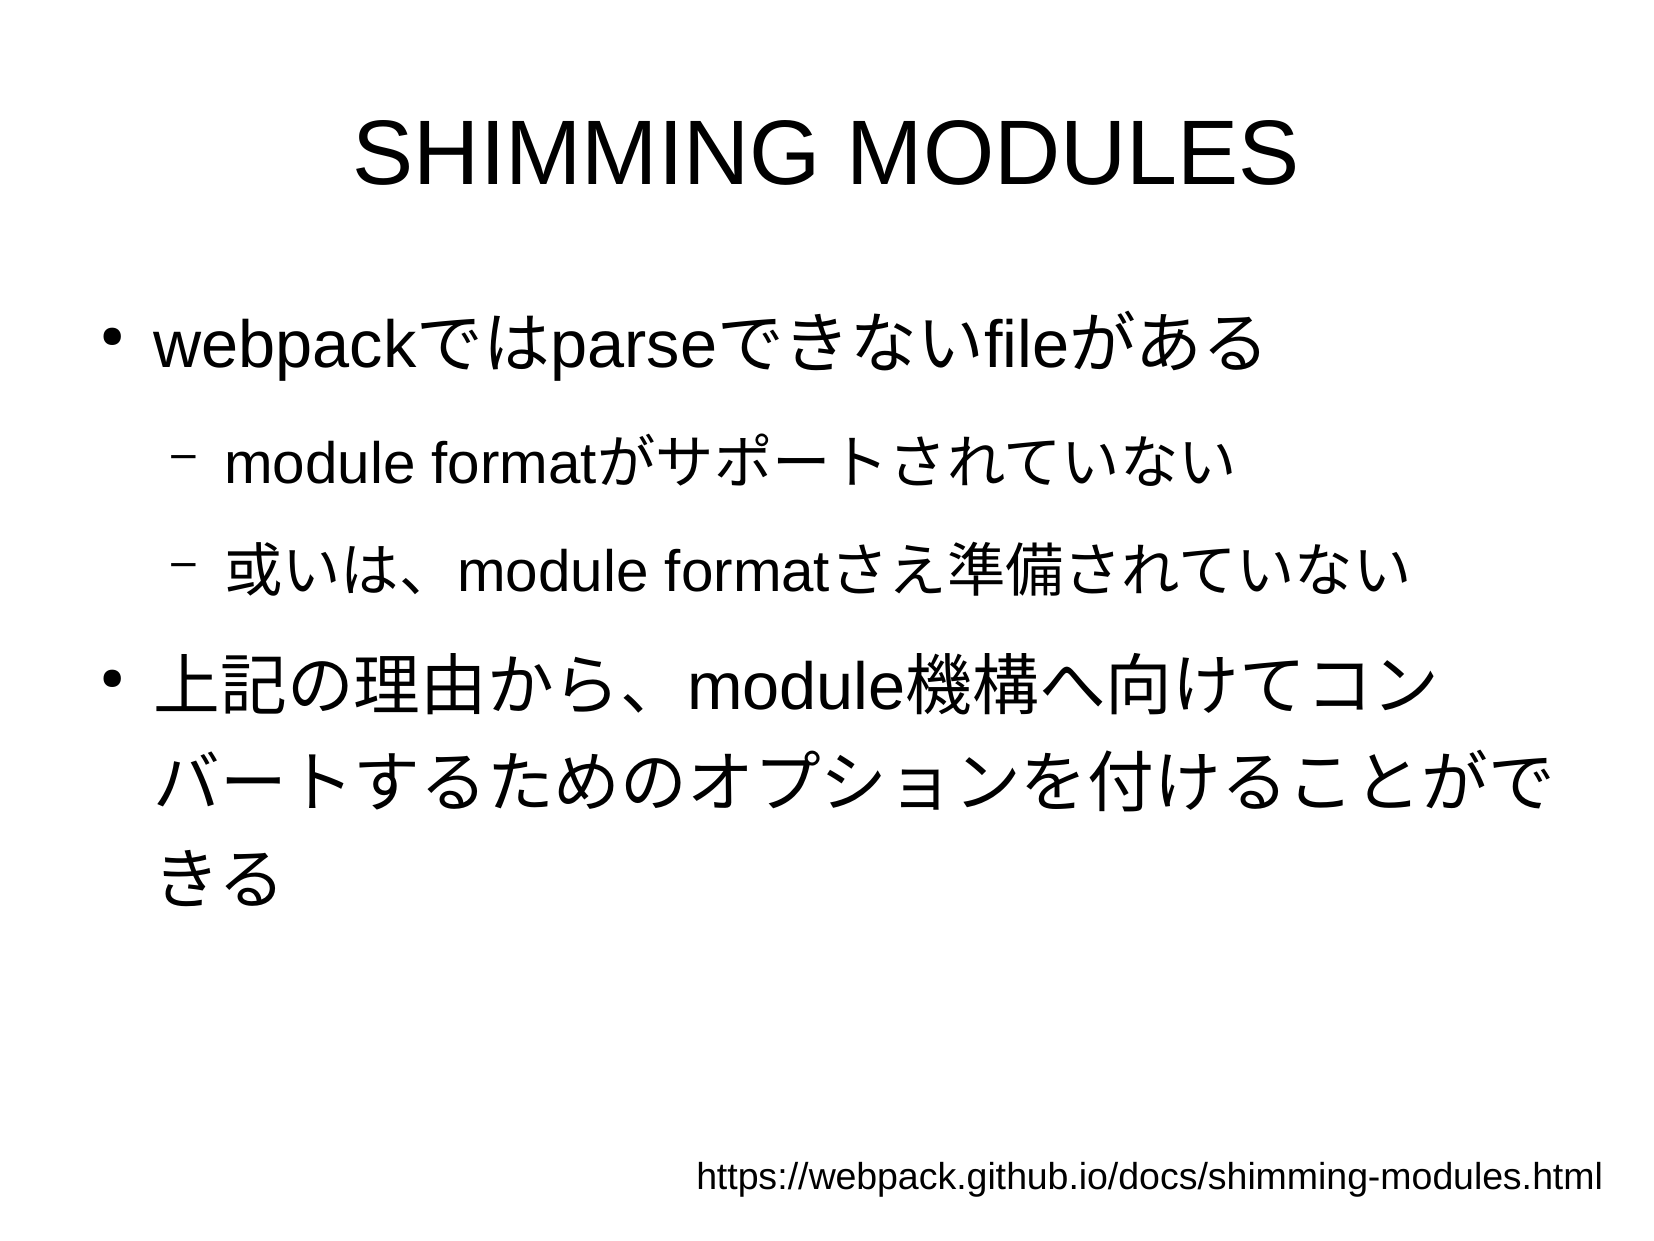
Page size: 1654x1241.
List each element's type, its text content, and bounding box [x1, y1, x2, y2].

text_box https://webpack.github.io/docs/shimming-modules.html [681, 1147, 1619, 1205]
title SHIMMING MODULES [82, 49, 1571, 257]
list webpackではparseできないfileがある module formatがサポートされていない 或いは、module formatさえ準備されていない 上記の理由から、module機構へ向けてコンバートするためのオプションを付けることができる [82, 290, 1571, 1010]
